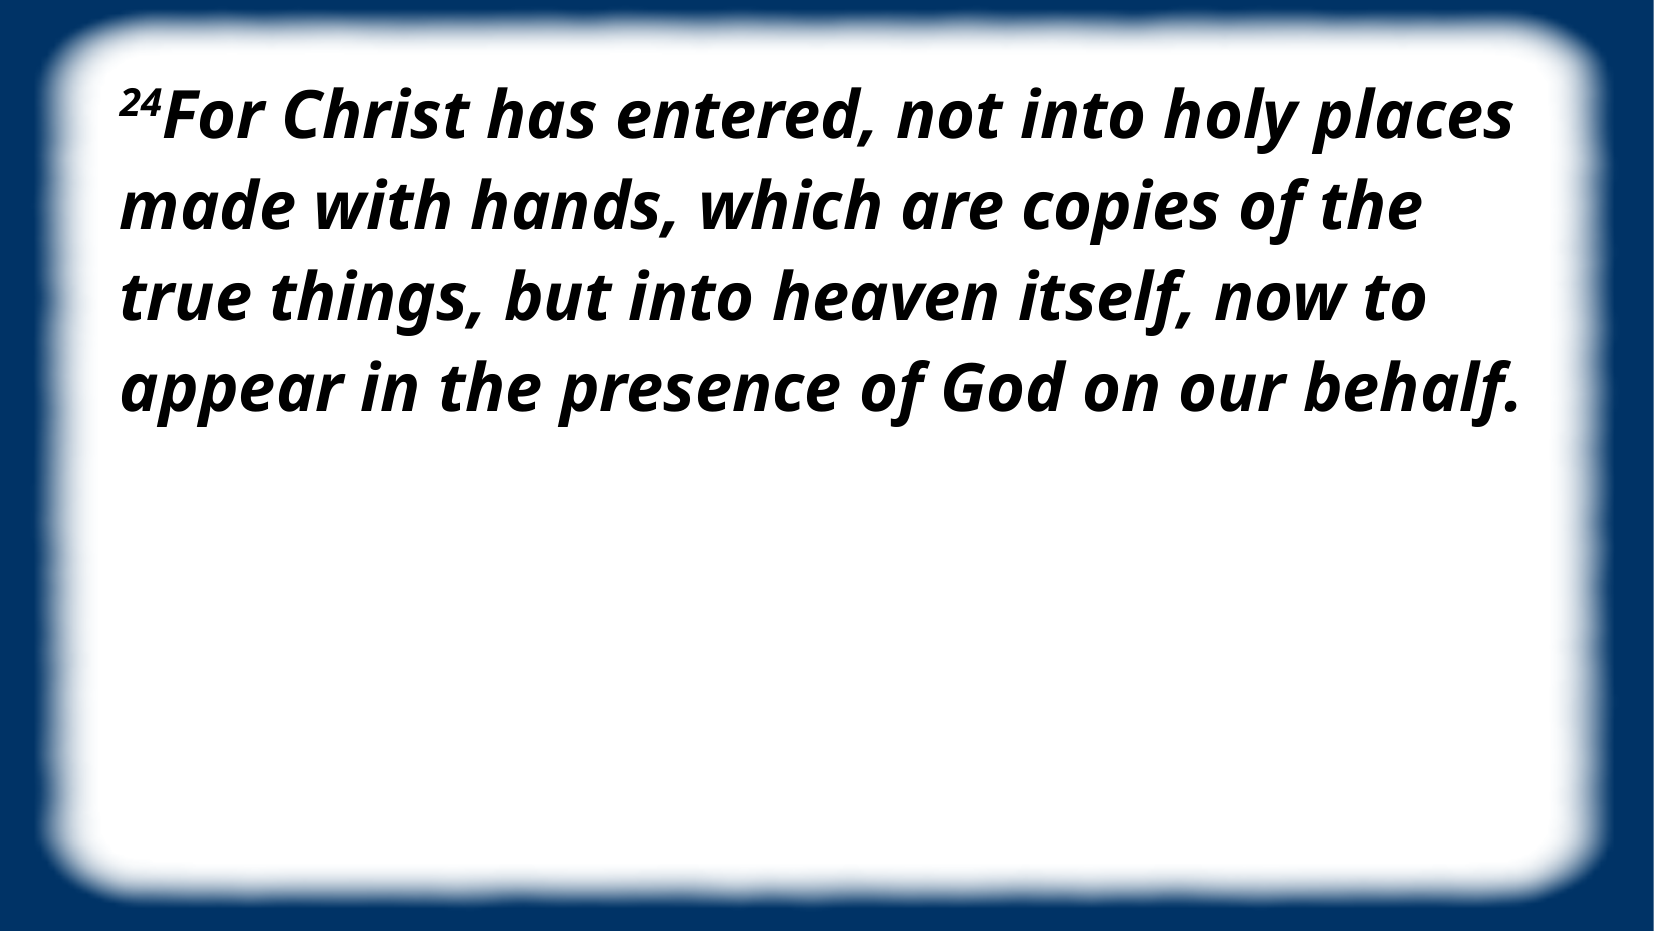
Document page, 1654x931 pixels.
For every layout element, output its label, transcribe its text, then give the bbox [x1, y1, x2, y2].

text_box 24For Christ has entered, not into holy places made with hands, which are copies of the true things, but into heaven itself, now to appear in the presence of God on our behalf. [105, 60, 1546, 430]
picture [0, 0, 1654, 931]
